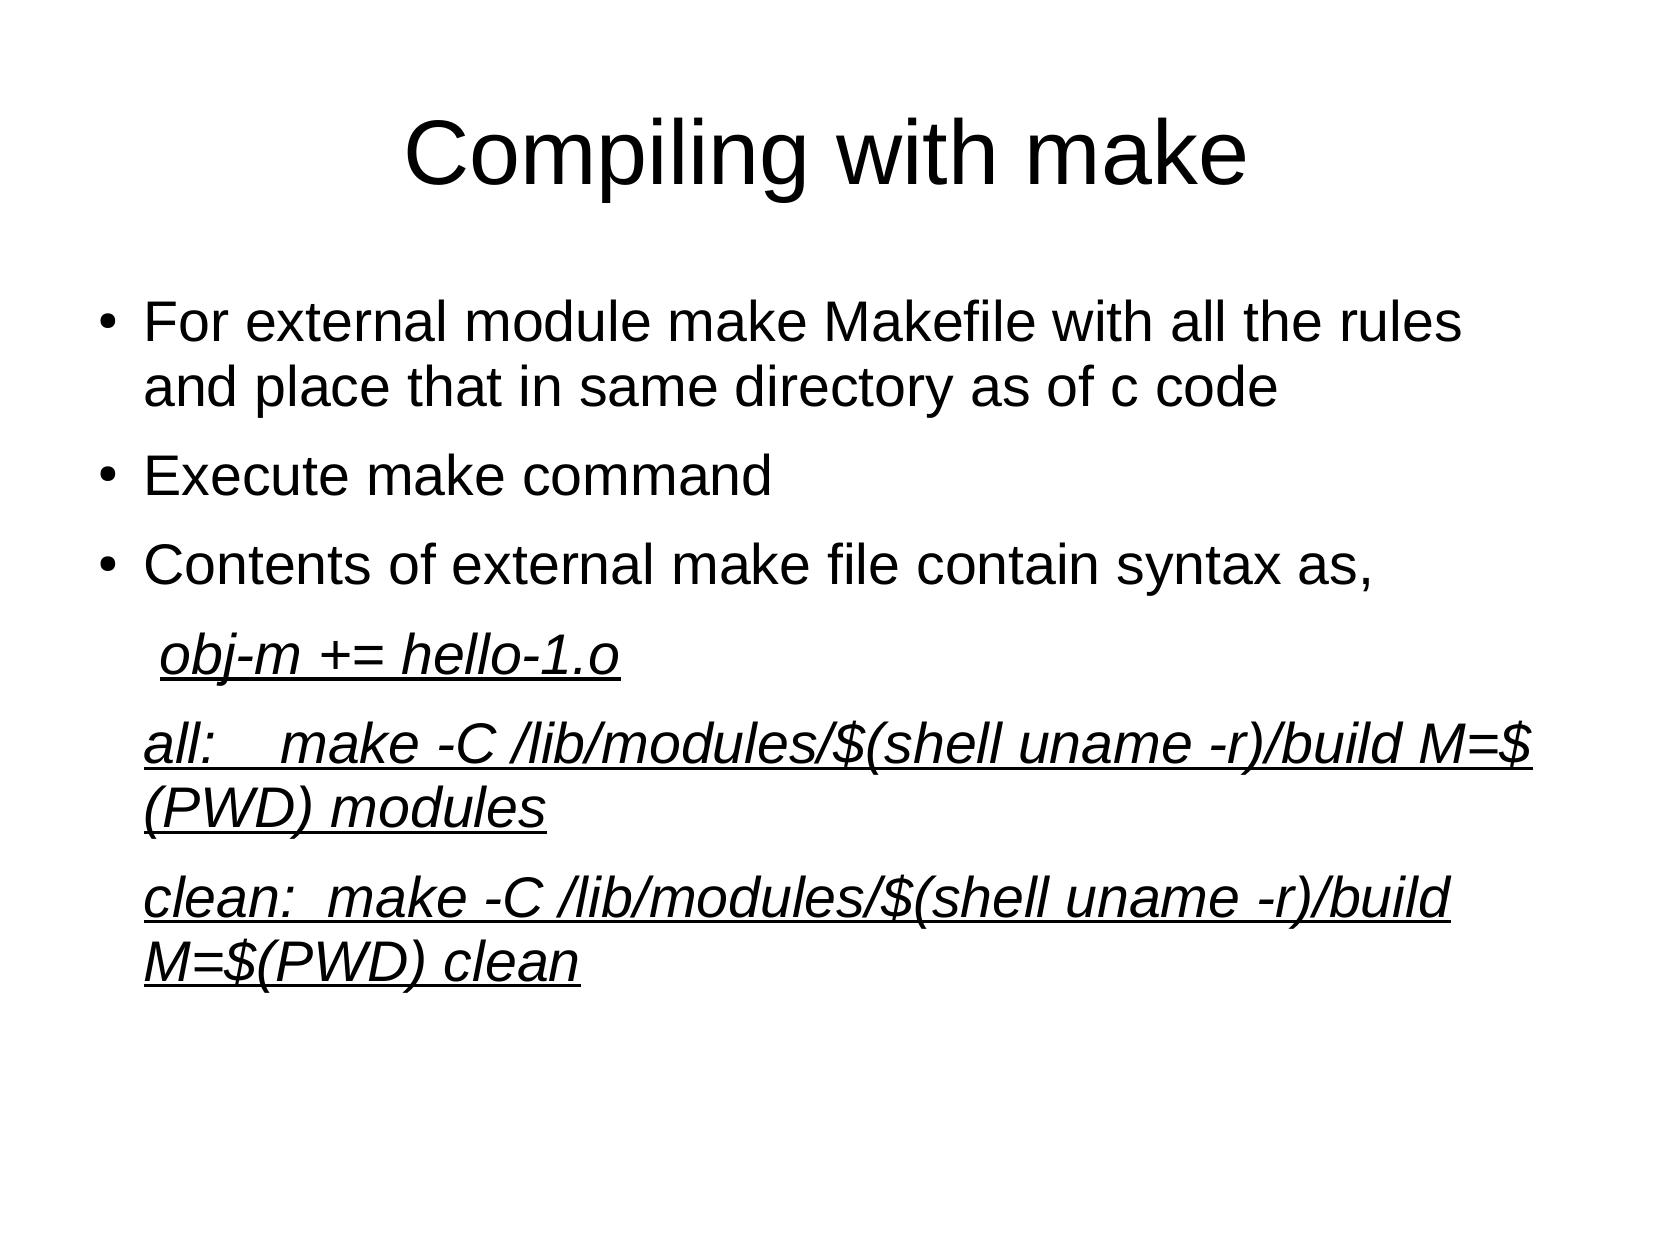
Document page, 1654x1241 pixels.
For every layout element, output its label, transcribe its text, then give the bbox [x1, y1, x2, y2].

list For external module make Makefile with all the rules and place that in same directory as of c code Execute make command Contents of external make file contain syntax as, obj-m += hello-1.o all: make -C /lib/modules/$(shell uname -r)/build M=$(PWD) modules clean: make -C /lib/modules/$(shell uname -r)/build M=$(PWD) clean [82, 290, 1538, 1010]
title Compiling with make [82, 49, 1571, 257]
